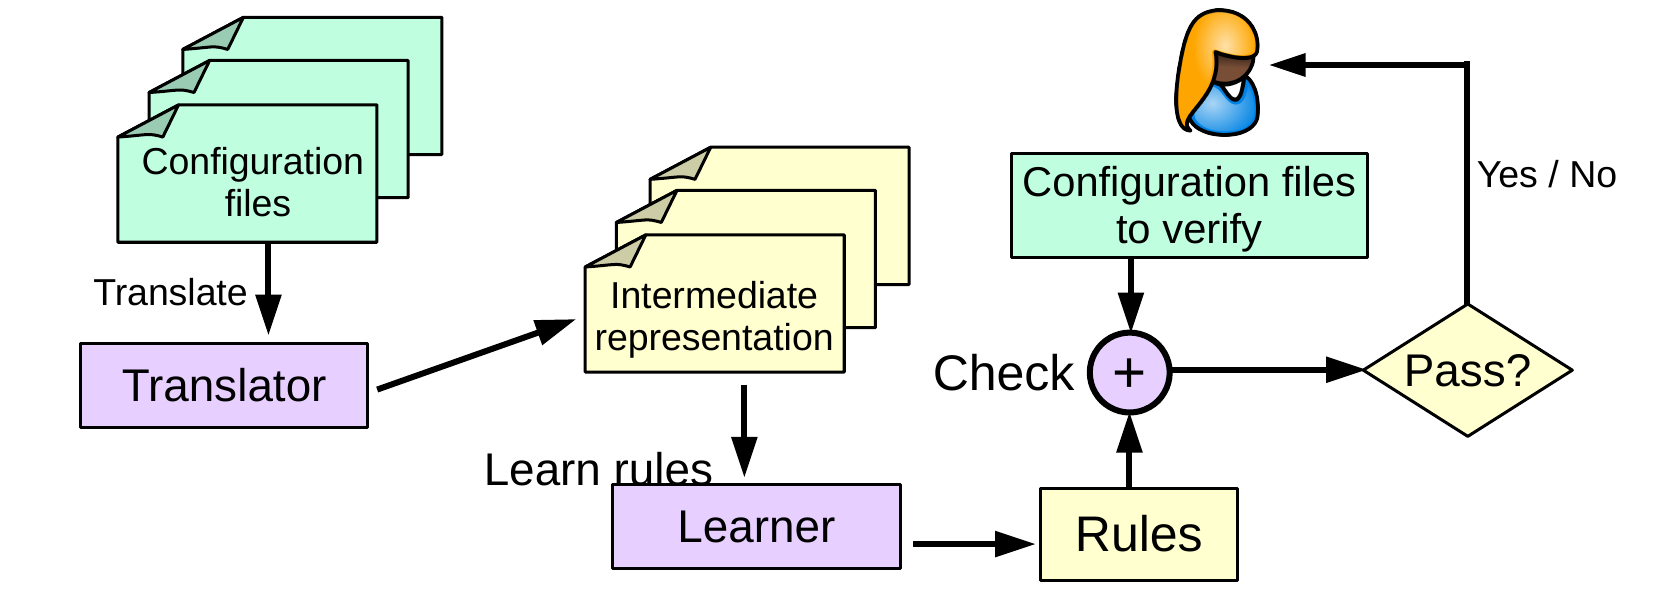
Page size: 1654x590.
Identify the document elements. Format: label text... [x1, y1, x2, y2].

text_box + [1113, 409, 1146, 413]
text_box [585, 366, 845, 373]
text_box Check [918, 338, 1269, 409]
text_box Pass? [1363, 303, 1573, 437]
text_box Configuration files to verify [1011, 153, 1368, 258]
text_box [587, 147, 910, 328]
text_box Rules [1040, 488, 1238, 581]
text_box Learn rules [469, 436, 820, 503]
text_box + [1109, 332, 1150, 338]
text_box Learner [612, 484, 901, 569]
picture [1174, 8, 1260, 137]
text_box [127, 17, 442, 155]
text_box Translator [80, 343, 368, 428]
text_box [117, 232, 377, 243]
text_box Intermediate representation [564, 266, 865, 366]
text_box Translate [78, 264, 429, 322]
text_box Configuration files [107, 132, 409, 232]
text_box Yes / No [1470, 145, 1640, 203]
